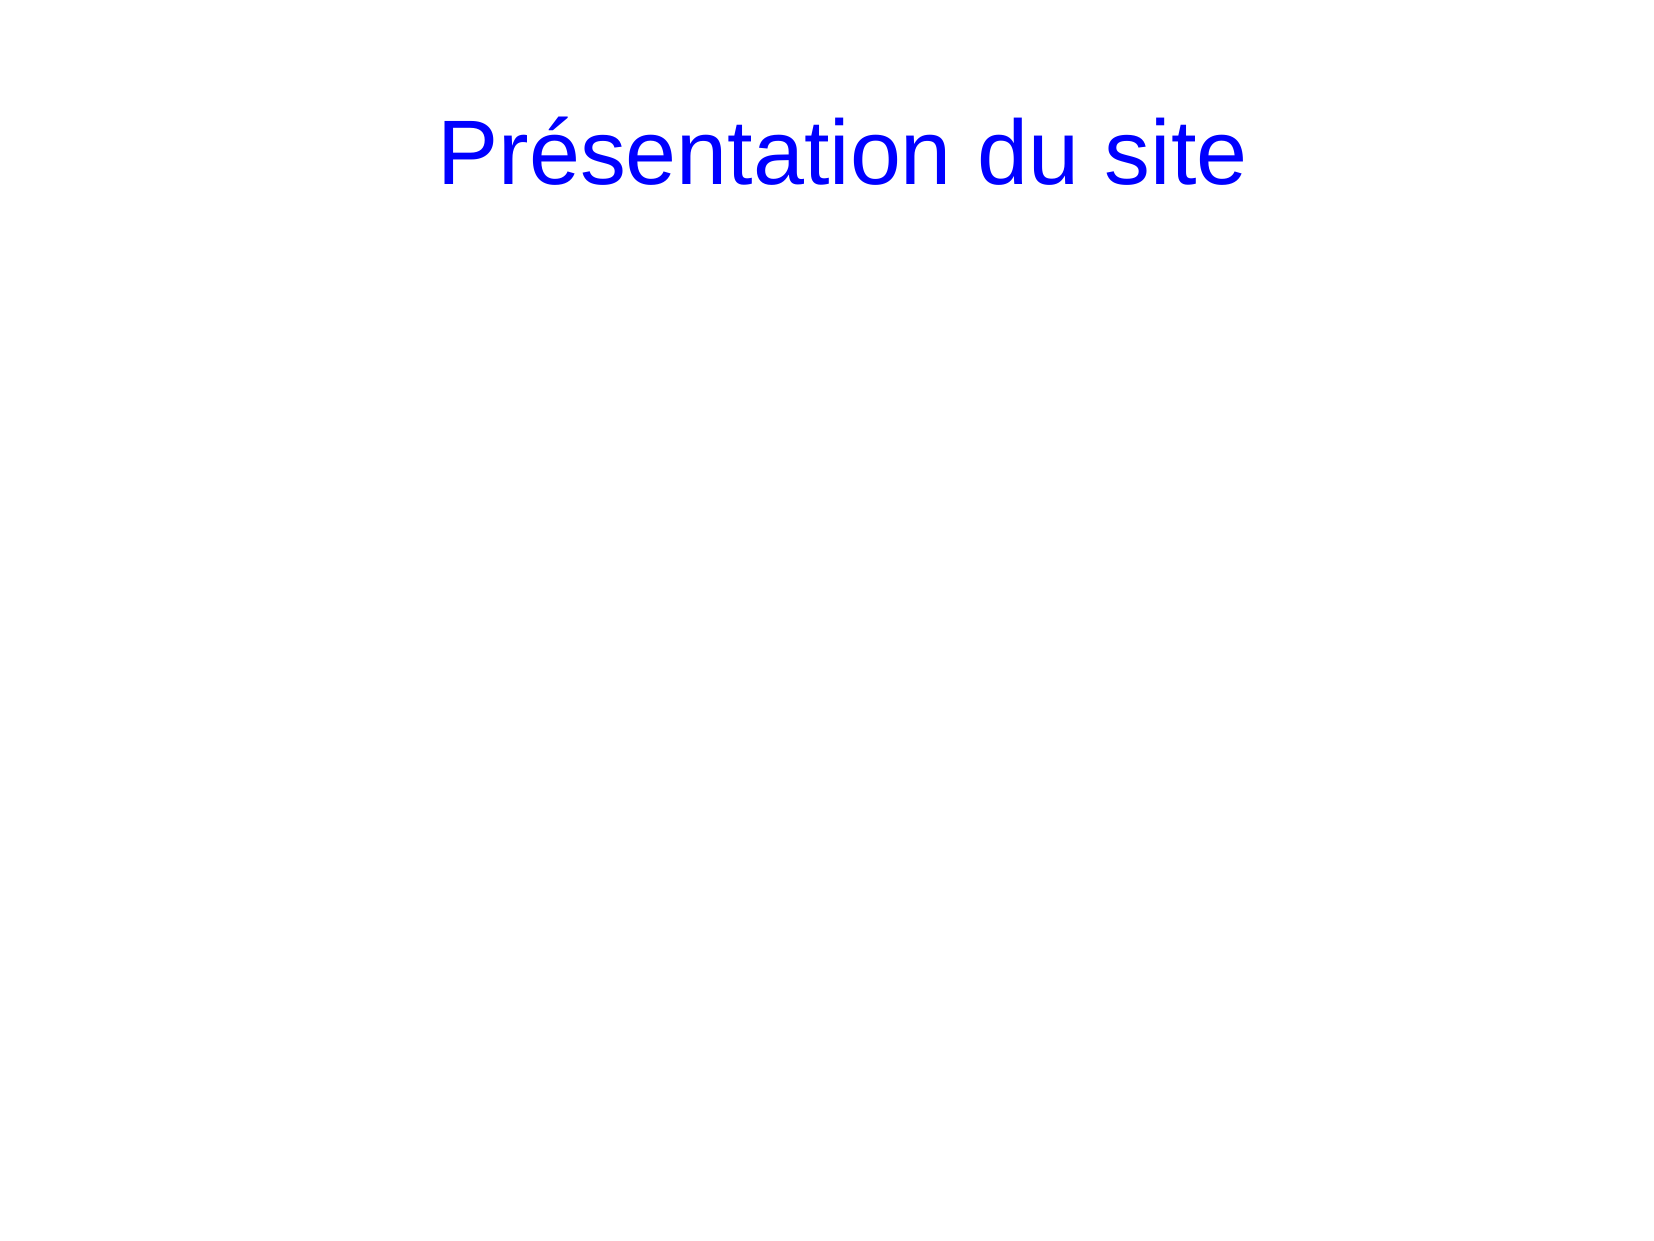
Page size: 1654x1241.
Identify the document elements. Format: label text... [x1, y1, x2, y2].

title Présentation du site [82, 49, 1571, 257]
